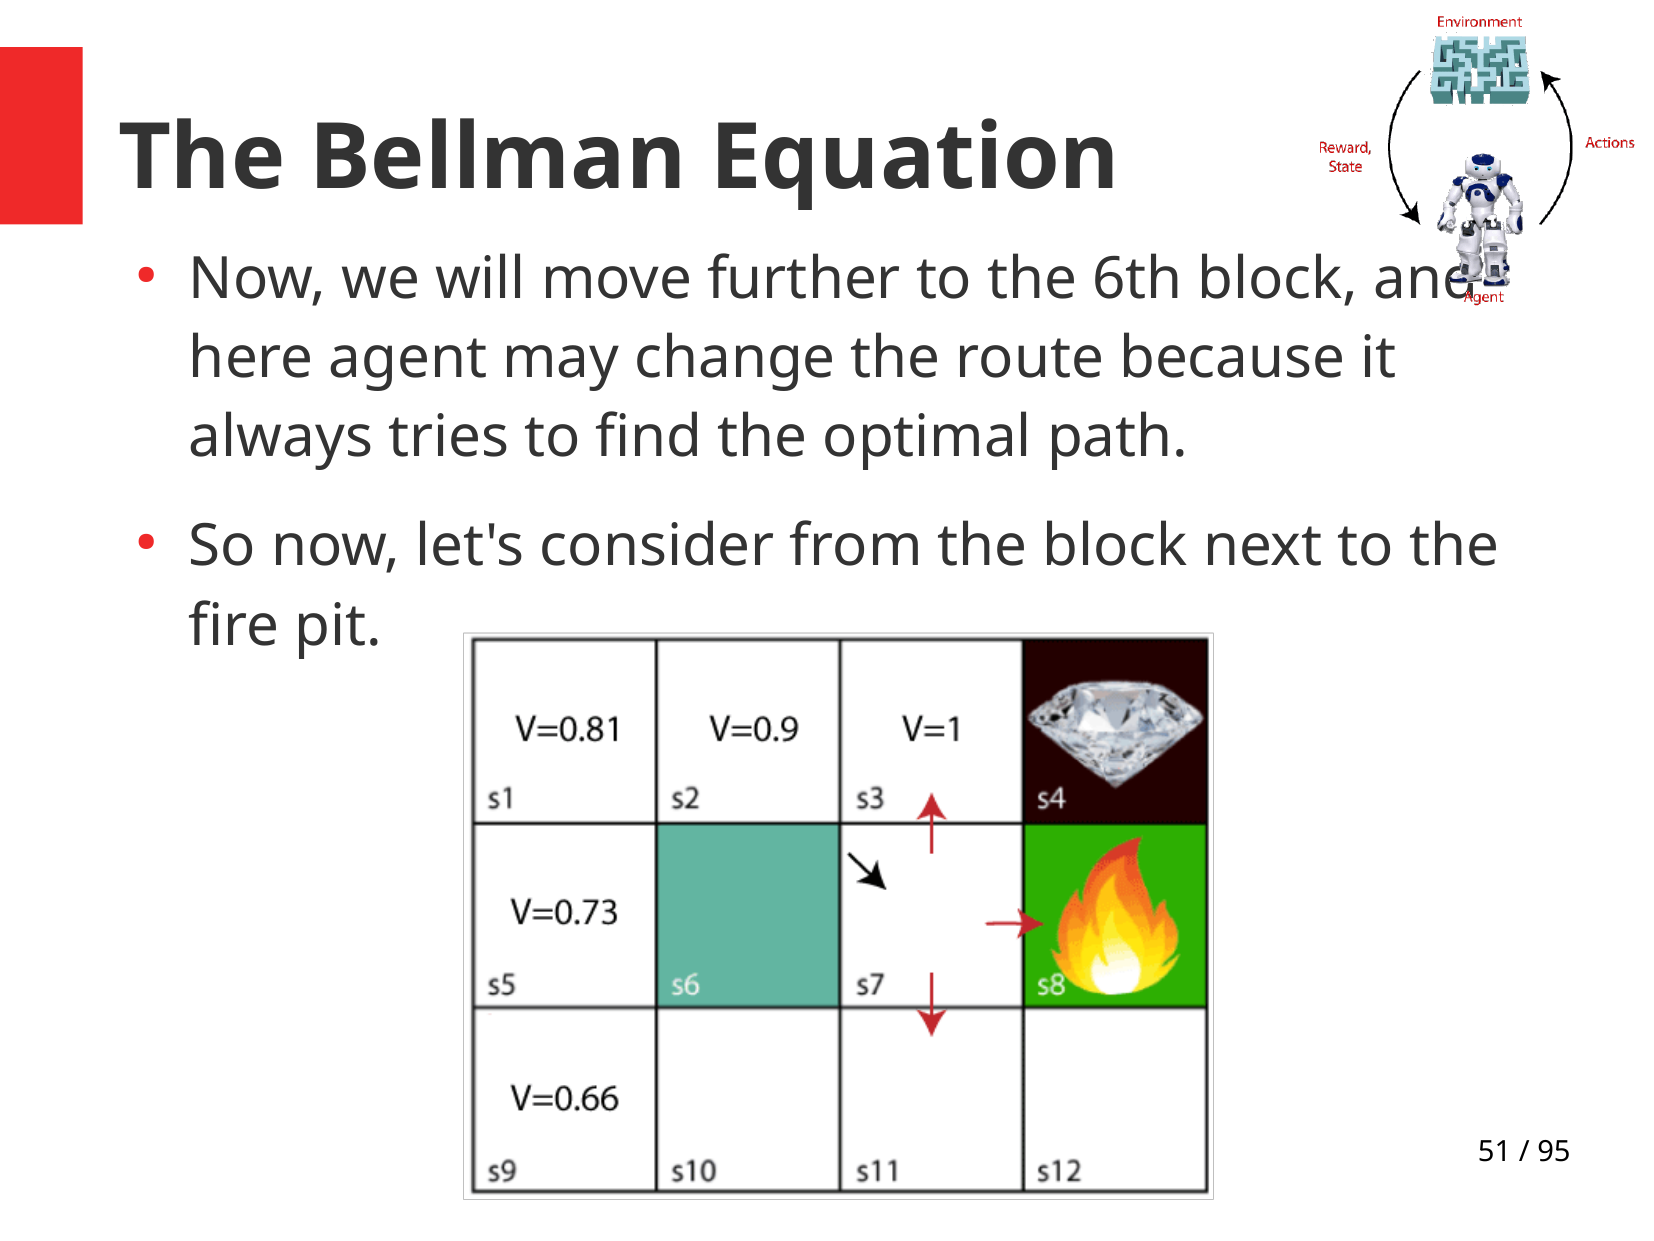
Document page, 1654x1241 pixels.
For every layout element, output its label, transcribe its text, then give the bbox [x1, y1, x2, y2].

title The Bellman Equation [118, 28, 1311, 236]
picture [448, 602, 1231, 1228]
list Now, we will move further to the 6th block, and here agent may change the route because it always tries to find the optimal path. So now, let's consider from the block next to the fire pit. [118, 236, 1536, 956]
picture [1311, 11, 1642, 310]
